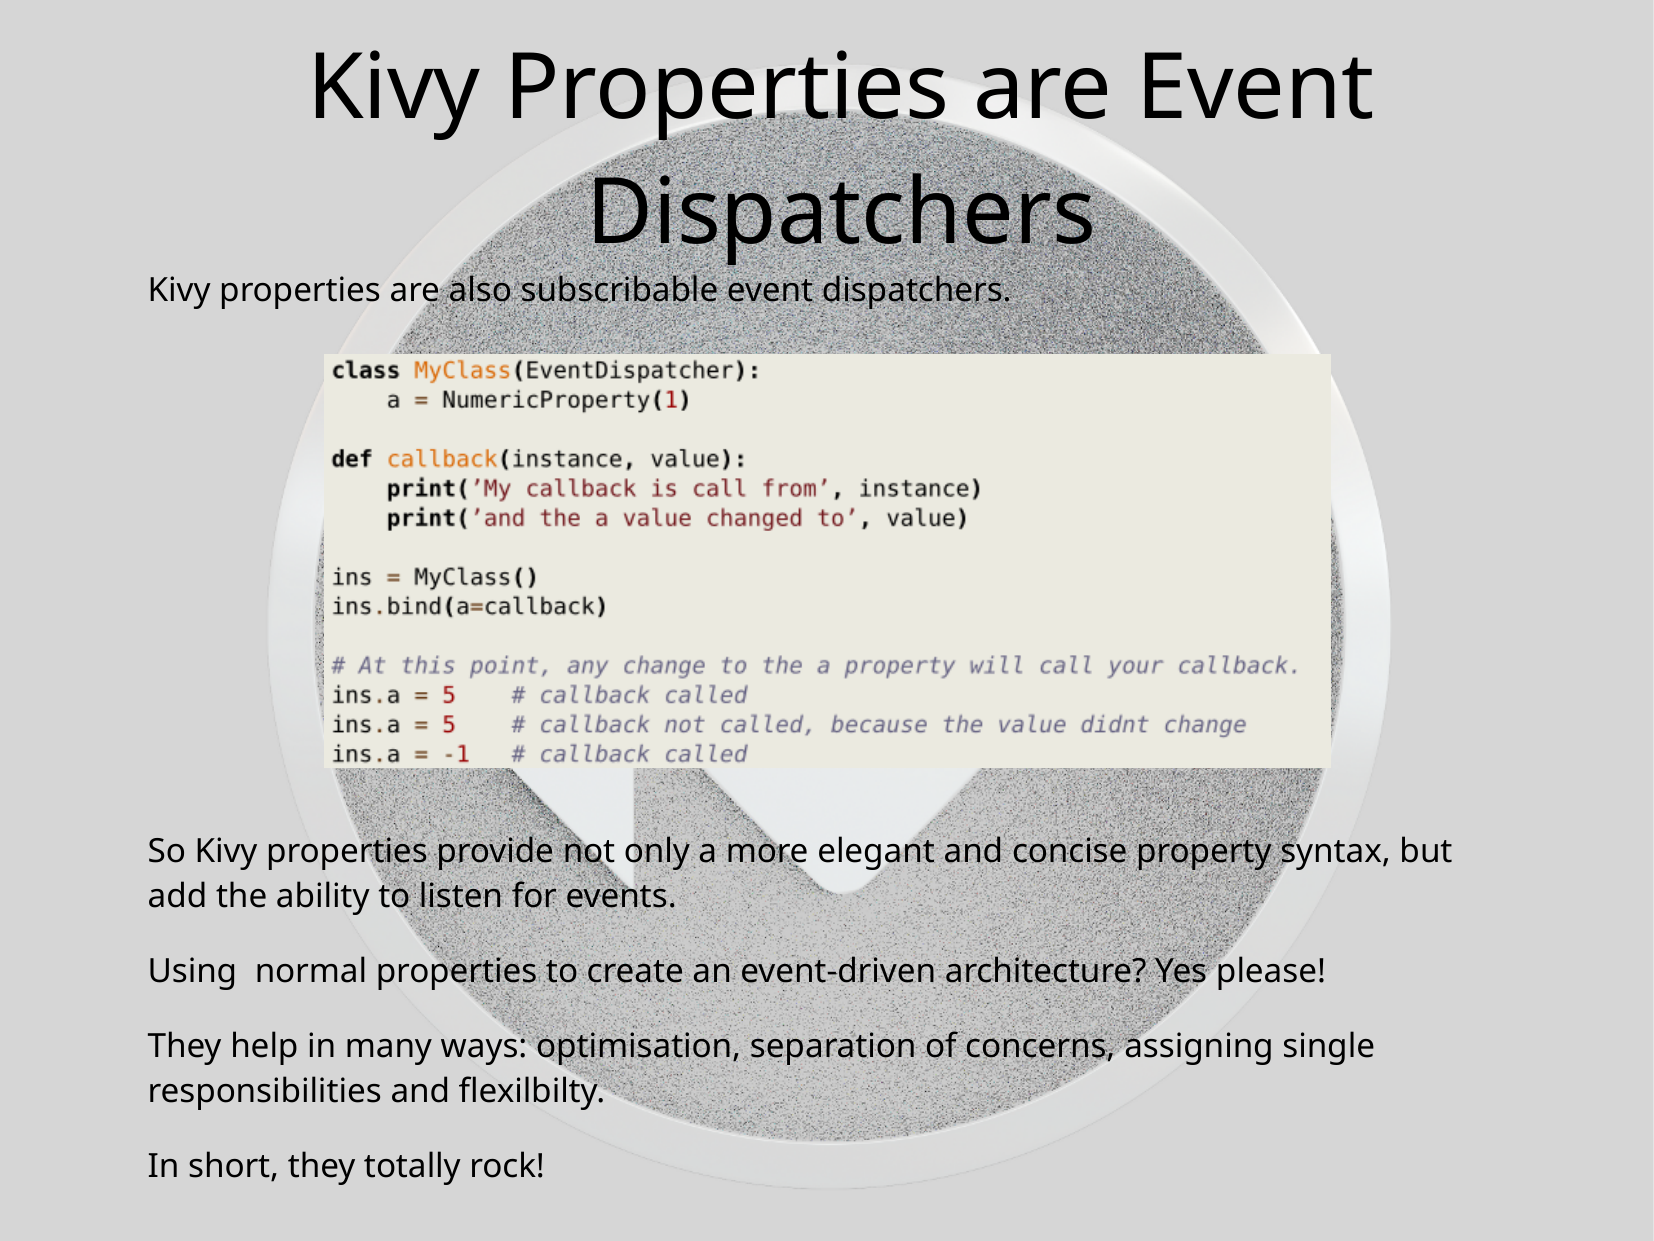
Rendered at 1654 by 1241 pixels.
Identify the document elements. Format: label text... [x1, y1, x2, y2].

list So Kivy properties provide not only a more elegant and concise property syntax, but add the ability to listen for events. Using normal properties to create an event-driven architecture? Yes please! They help in many ways: optimisation, separation of concerns, assigning single responsibilities and flexilbilty. In short, they totally rock! [147, 826, 1477, 1211]
list Kivy properties are also subscribable event dispatchers. [147, 265, 1477, 325]
picture [0, 0, 1654, 1241]
title Kivy Properties are Event Dispatchers [115, 41, 1569, 249]
